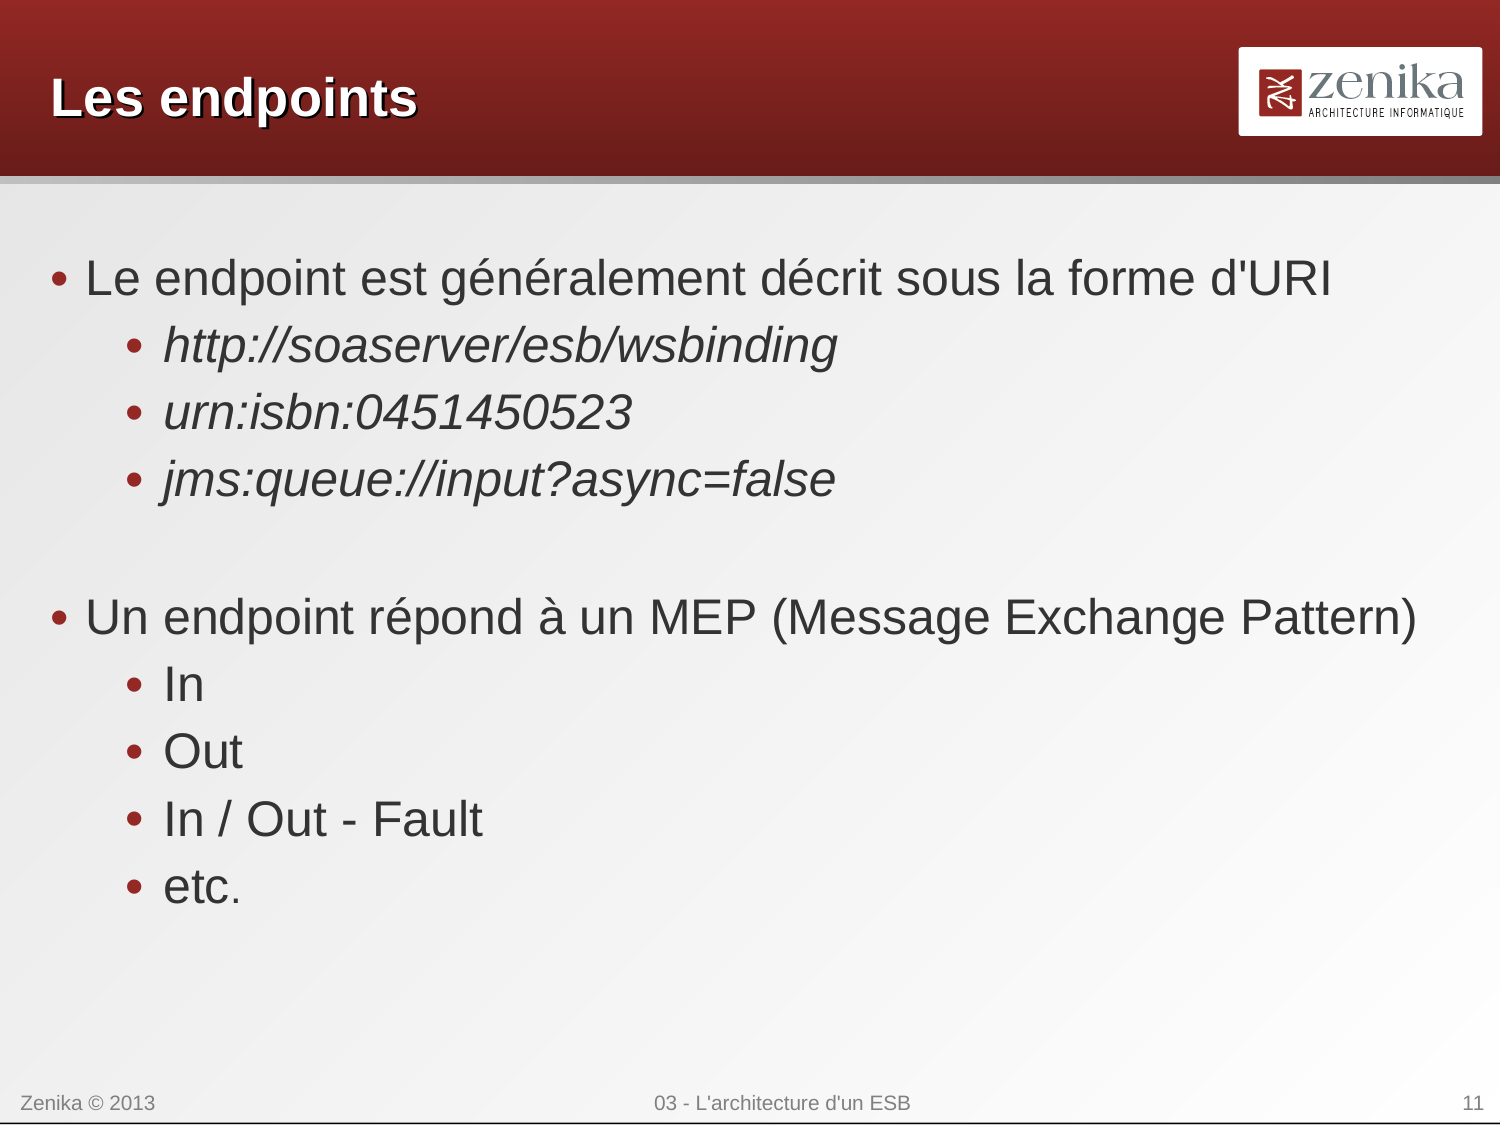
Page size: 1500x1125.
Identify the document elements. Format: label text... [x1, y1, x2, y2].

picture [1257, 58, 1464, 125]
list Le endpoint est généralement décrit sous la forme d'URI http://soaserver/esb/wsbinding urn:isbn:0451450523 jms:queue://input?async=false Un endpoint répond à un MEP (Message Exchange Pattern) In Out In / Out - Fault etc. [50, 250, 1477, 1064]
title Les endpoints [50, 22, 1206, 172]
